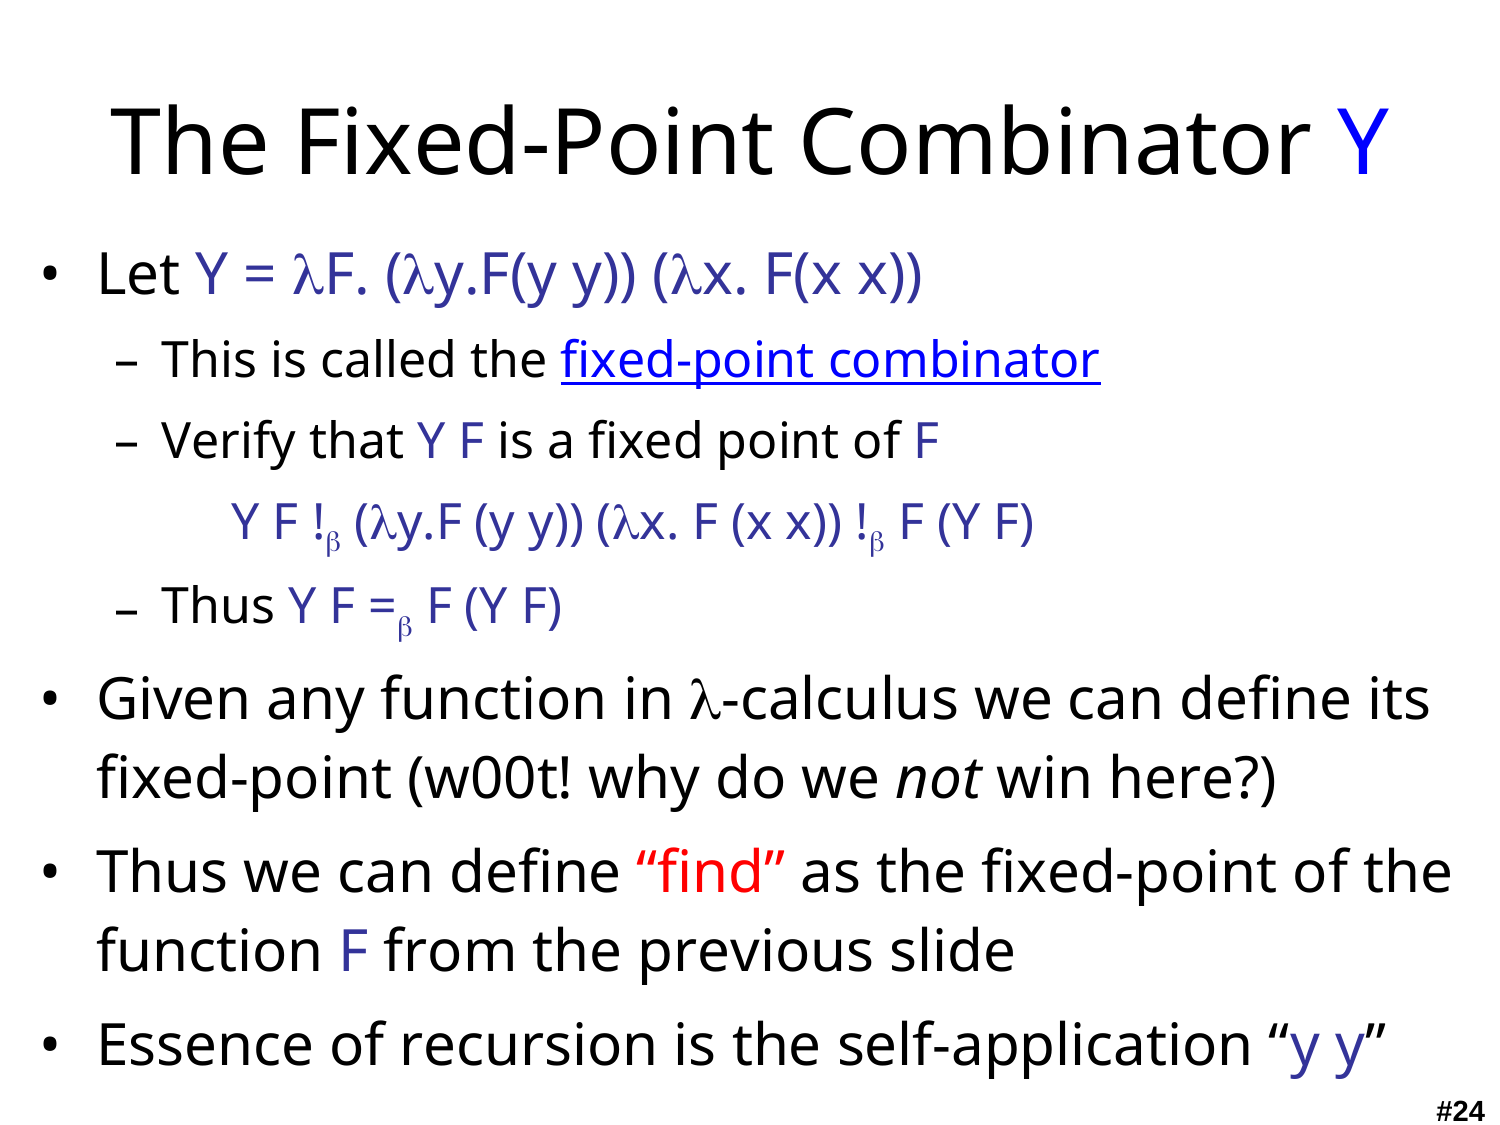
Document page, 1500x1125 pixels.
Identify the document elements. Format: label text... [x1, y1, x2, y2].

title The Fixed-Point Combinator Y [24, 45, 1476, 224]
list Let Y = F. (y.F(y y)) (x. F(x x)) This is called the fixed-point combinator Verify that Y F is a fixed point of F Y F ! (y.F (y y)) (x. F (x x)) ! F (Y F) Thus Y F = F (Y F) Given any function in -calculus we can define its fixed-point (w00t! why do we not win here?) Thus we can define “find” as the fixed-point of the function F from the previous slide Essence of recursion is the self-application “y y” [24, 224, 1476, 1063]
